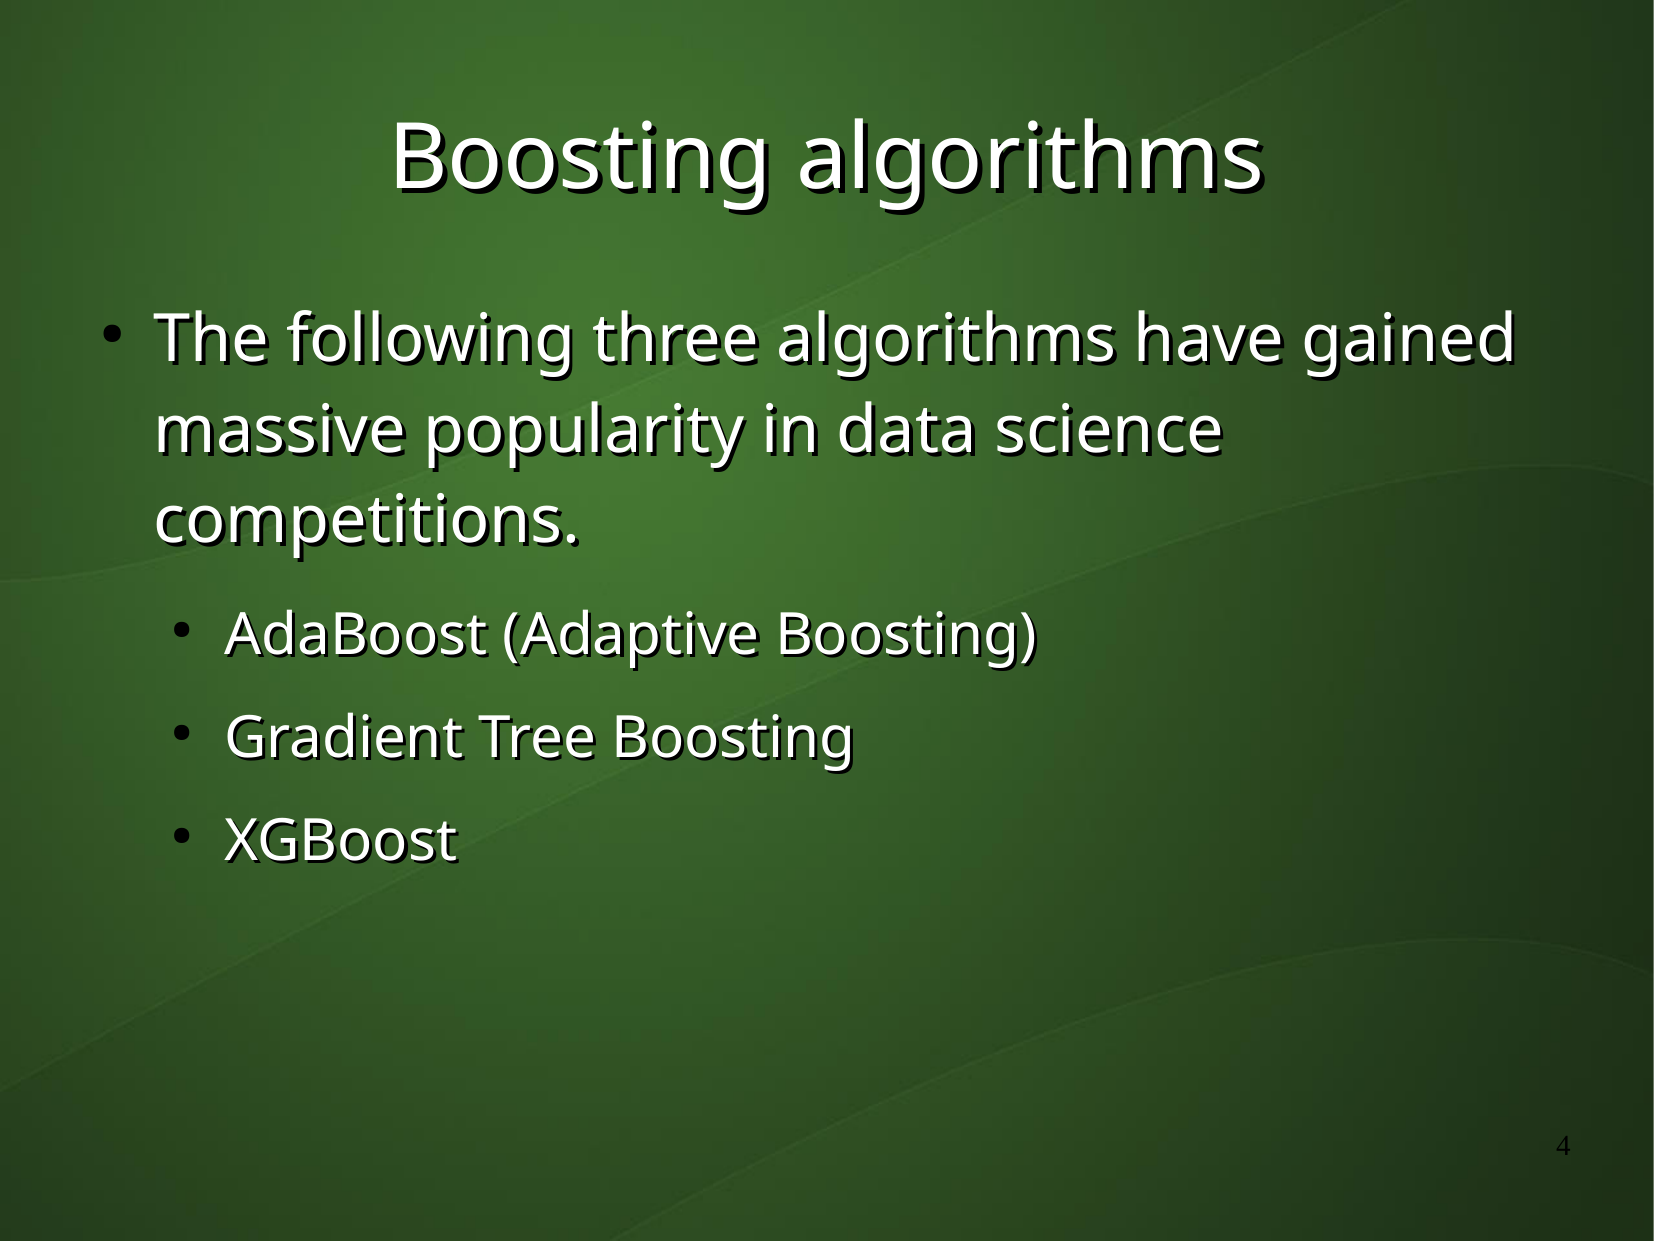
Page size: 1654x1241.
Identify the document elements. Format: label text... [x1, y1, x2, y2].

title Boosting algorithms [82, 49, 1571, 257]
picture [0, 0, 1654, 1241]
list The following three algorithms have gained massive popularity in data science competitions. AdaBoost (Adaptive Boosting) Gradient Tree Boosting XGBoost [82, 290, 1571, 1010]
